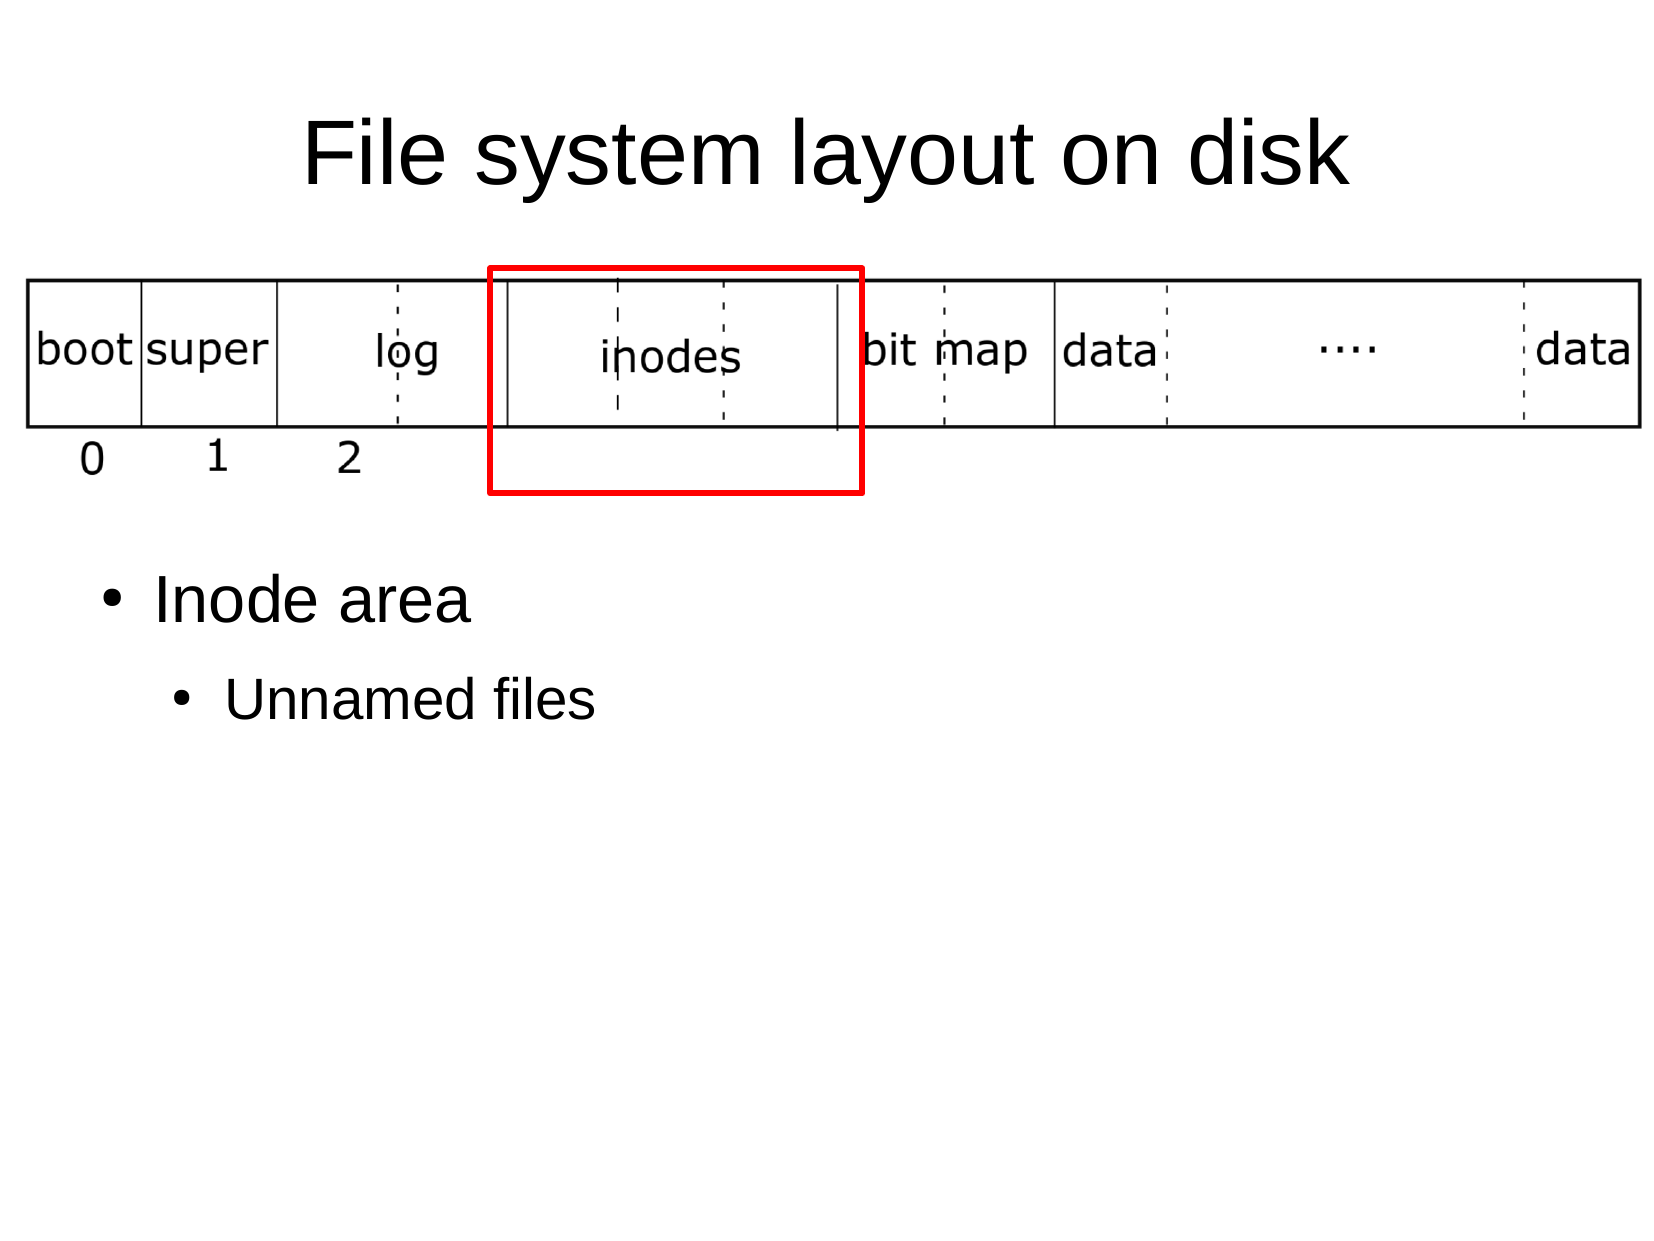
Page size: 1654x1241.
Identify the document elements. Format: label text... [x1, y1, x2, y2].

picture [493, 271, 859, 488]
list Inode area Unnamed files [82, 562, 1571, 1163]
picture [4, 257, 1654, 488]
title File system layout on disk [82, 49, 1571, 257]
